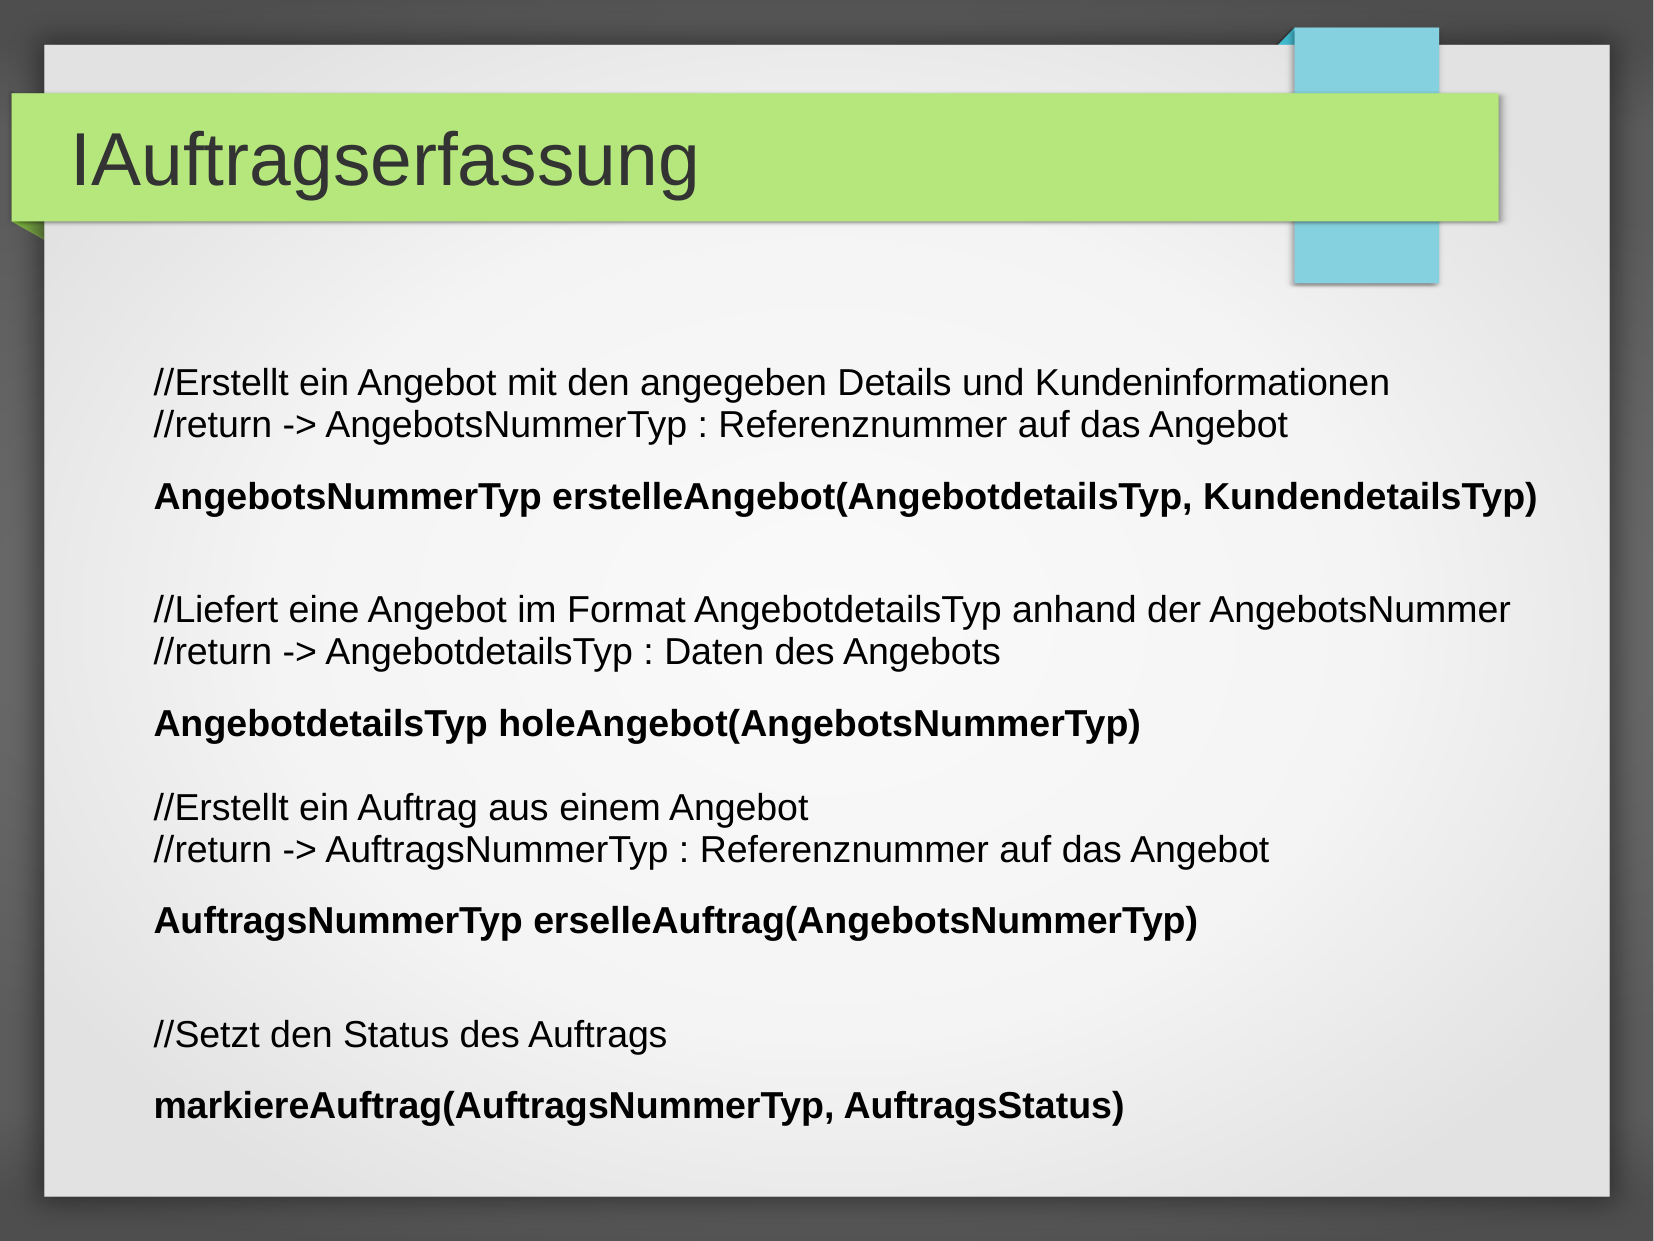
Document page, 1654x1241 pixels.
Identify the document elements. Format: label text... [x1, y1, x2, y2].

picture [0, 0, 1654, 1241]
title IAuftragserfassung [70, 106, 1229, 213]
list //Erstellt ein Angebot mit den angegeben Details und Kundeninformationen //return -> AngebotsNummerTyp : Referenznummer auf das Angebot AngebotsNummerTyp erstelleAngebot(AngebotdetailsTyp, KundendetailsTyp) //Liefert eine Angebot im Format AngebotdetailsTyp anhand der AngebotsNummer //return -> AngebotdetailsTyp : Daten des Angebots AngebotdetailsTyp holeAngebot(AngebotsNummerTyp) //Erstellt ein Auftrag aus einem Angebot //return -> AuftragsNummerTyp : Referenznummer auf das Angebot AuftragsNummerTyp erselleAuftrag(AngebotsNummerTyp) //Setzt den Status des Auftrags markiereAuftrag(AuftragsNummerTyp, AuftragsStatus) [82, 290, 1571, 1127]
